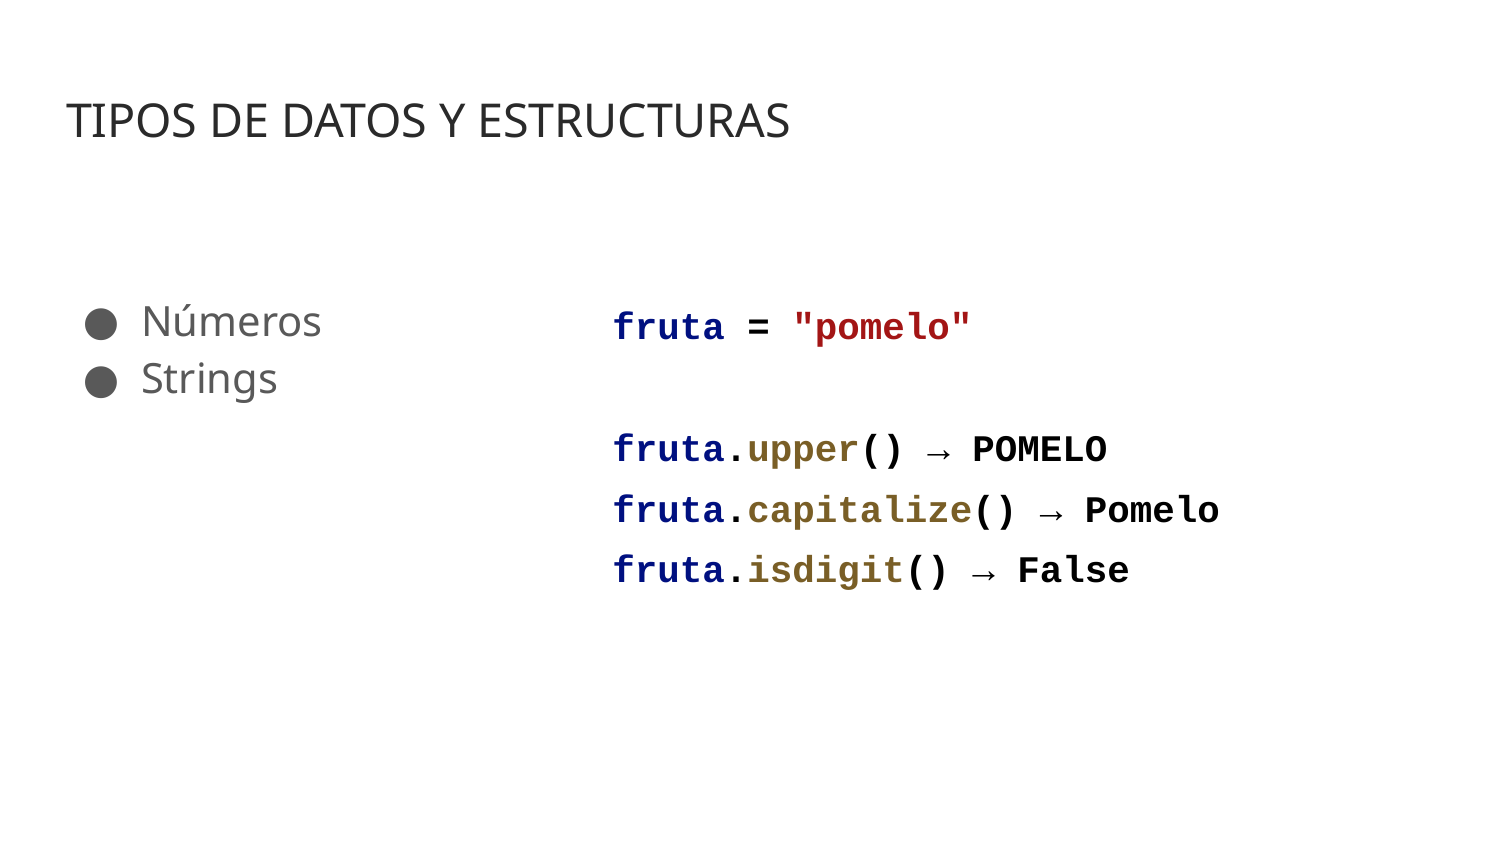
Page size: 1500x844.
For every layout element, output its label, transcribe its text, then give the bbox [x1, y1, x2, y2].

list fruta = "pomelo" fruta.upper() → POMELO fruta.capitalize() → Pomelo fruta.isdigit() → False [597, 271, 1449, 777]
list Números Strings [51, 271, 581, 777]
title TIPOS DE DATOS Y ESTRUCTURAS [51, 72, 1449, 167]
